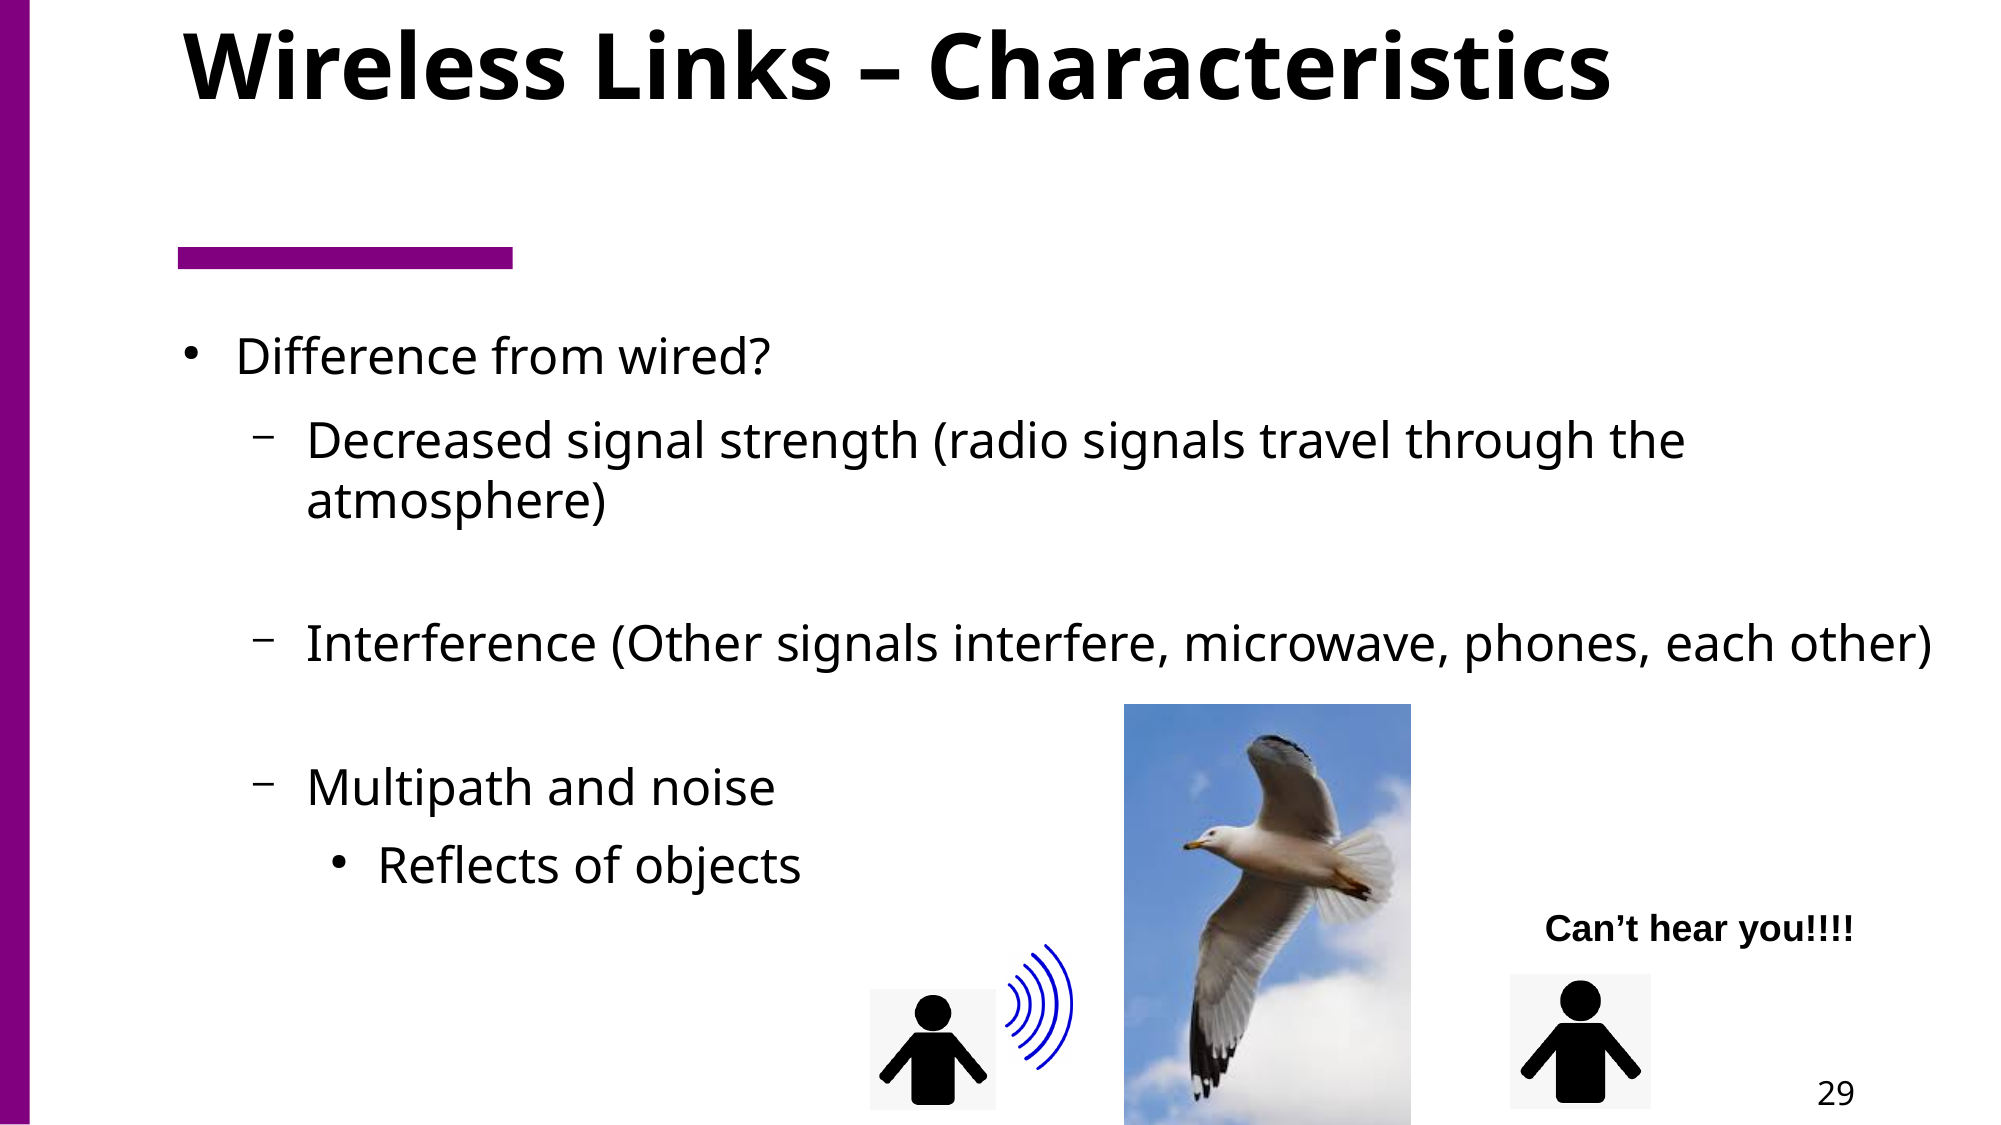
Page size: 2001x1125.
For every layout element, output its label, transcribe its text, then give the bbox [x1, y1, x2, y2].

title Wireless Links – Characteristics [133, 0, 1946, 126]
text_box Can’t hear you!!!! [1530, 900, 1871, 1002]
picture [1510, 974, 1651, 1109]
picture [870, 989, 996, 1111]
picture [1124, 704, 1411, 1125]
list Difference from wired? Decreased signal strength (radio signals travel through the atmosphere) Interference (Other signals interfere, microwave, phones, each other) Multipath and noise Reflects of objects [149, 184, 1959, 1024]
picture [1005, 944, 1073, 1070]
